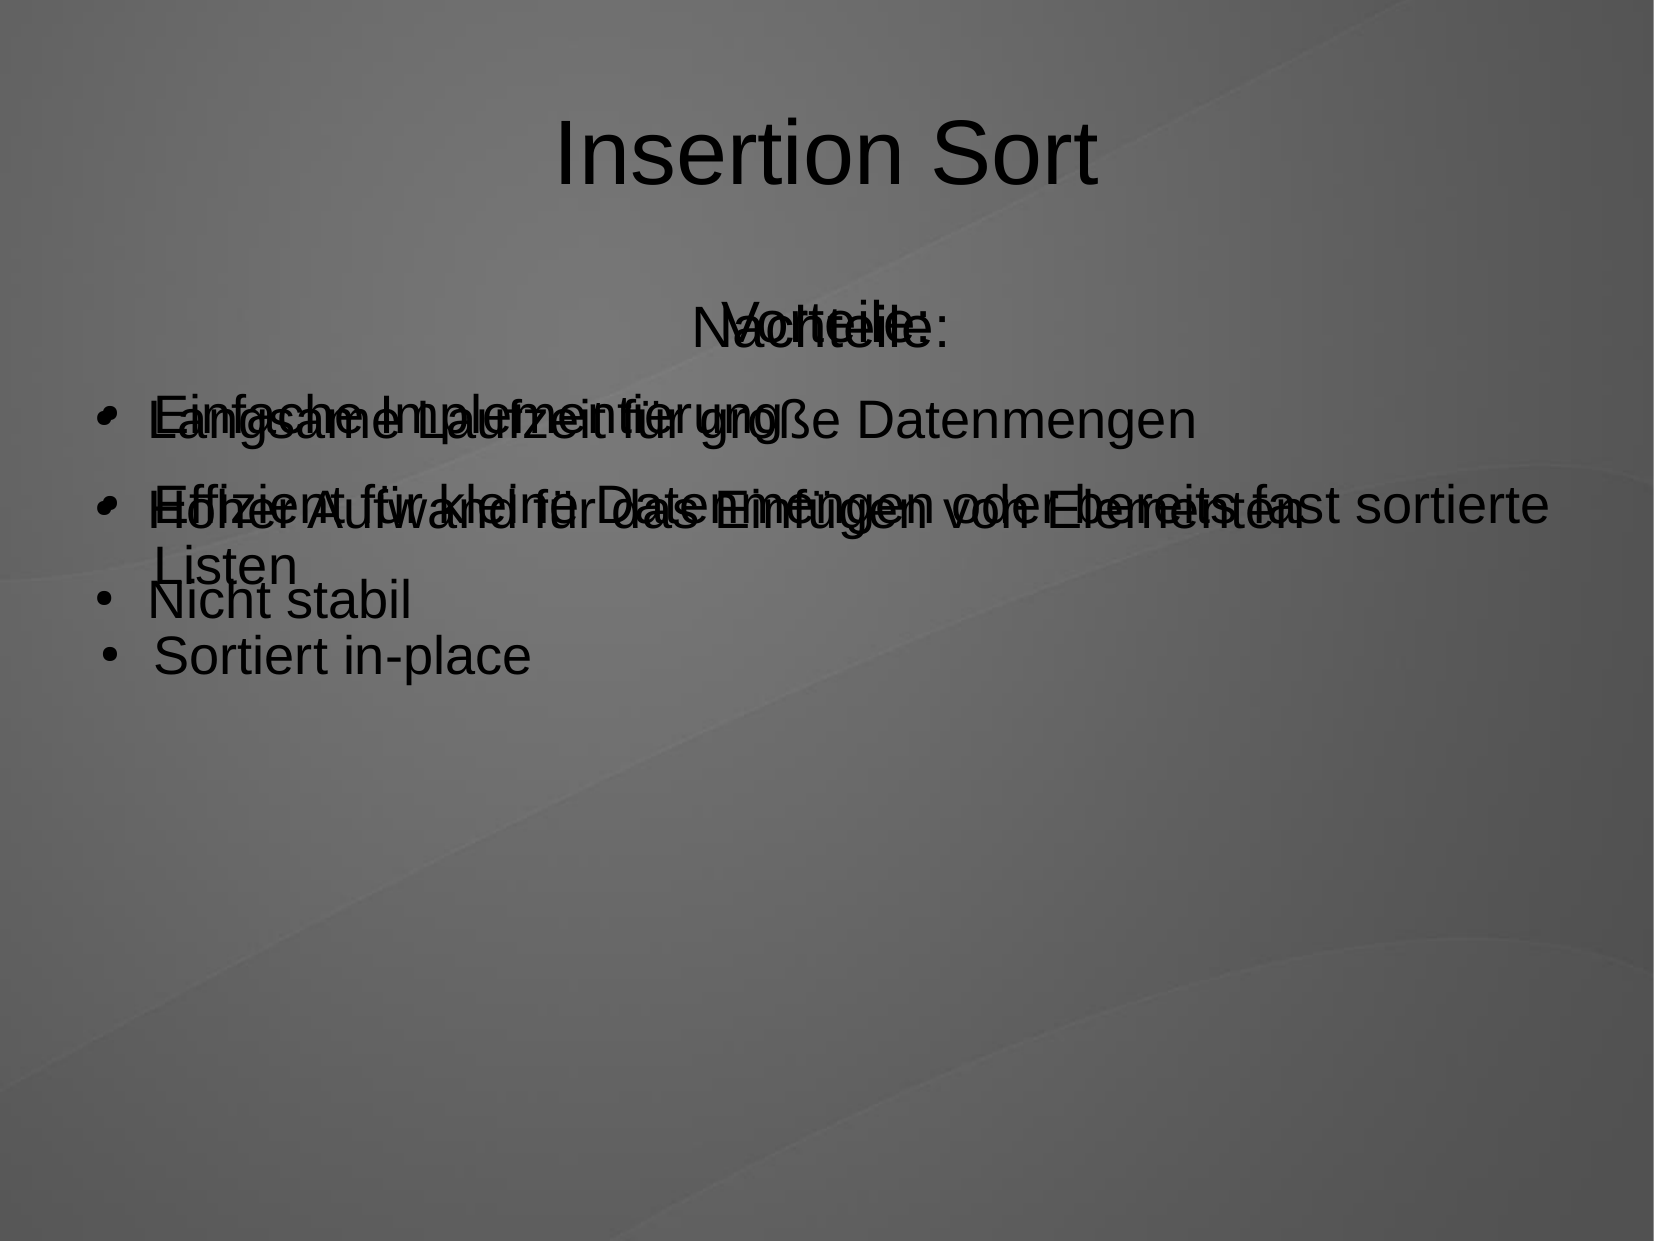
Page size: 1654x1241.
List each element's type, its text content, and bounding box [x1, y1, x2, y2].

list Vorteile: Einfache Implementierung Effizient für kleine Datenmengen oder bereits fast sortierte Listen Sortiert in-place [82, 290, 1571, 1010]
list Nachteile: Langsame Laufzeit für große Datenmengen Hoher Aufwand für das Einfügen von Elementen Nicht stabil [76, 295, 1565, 1015]
picture [0, 0, 1654, 1241]
title Insertion Sort [82, 49, 1571, 257]
